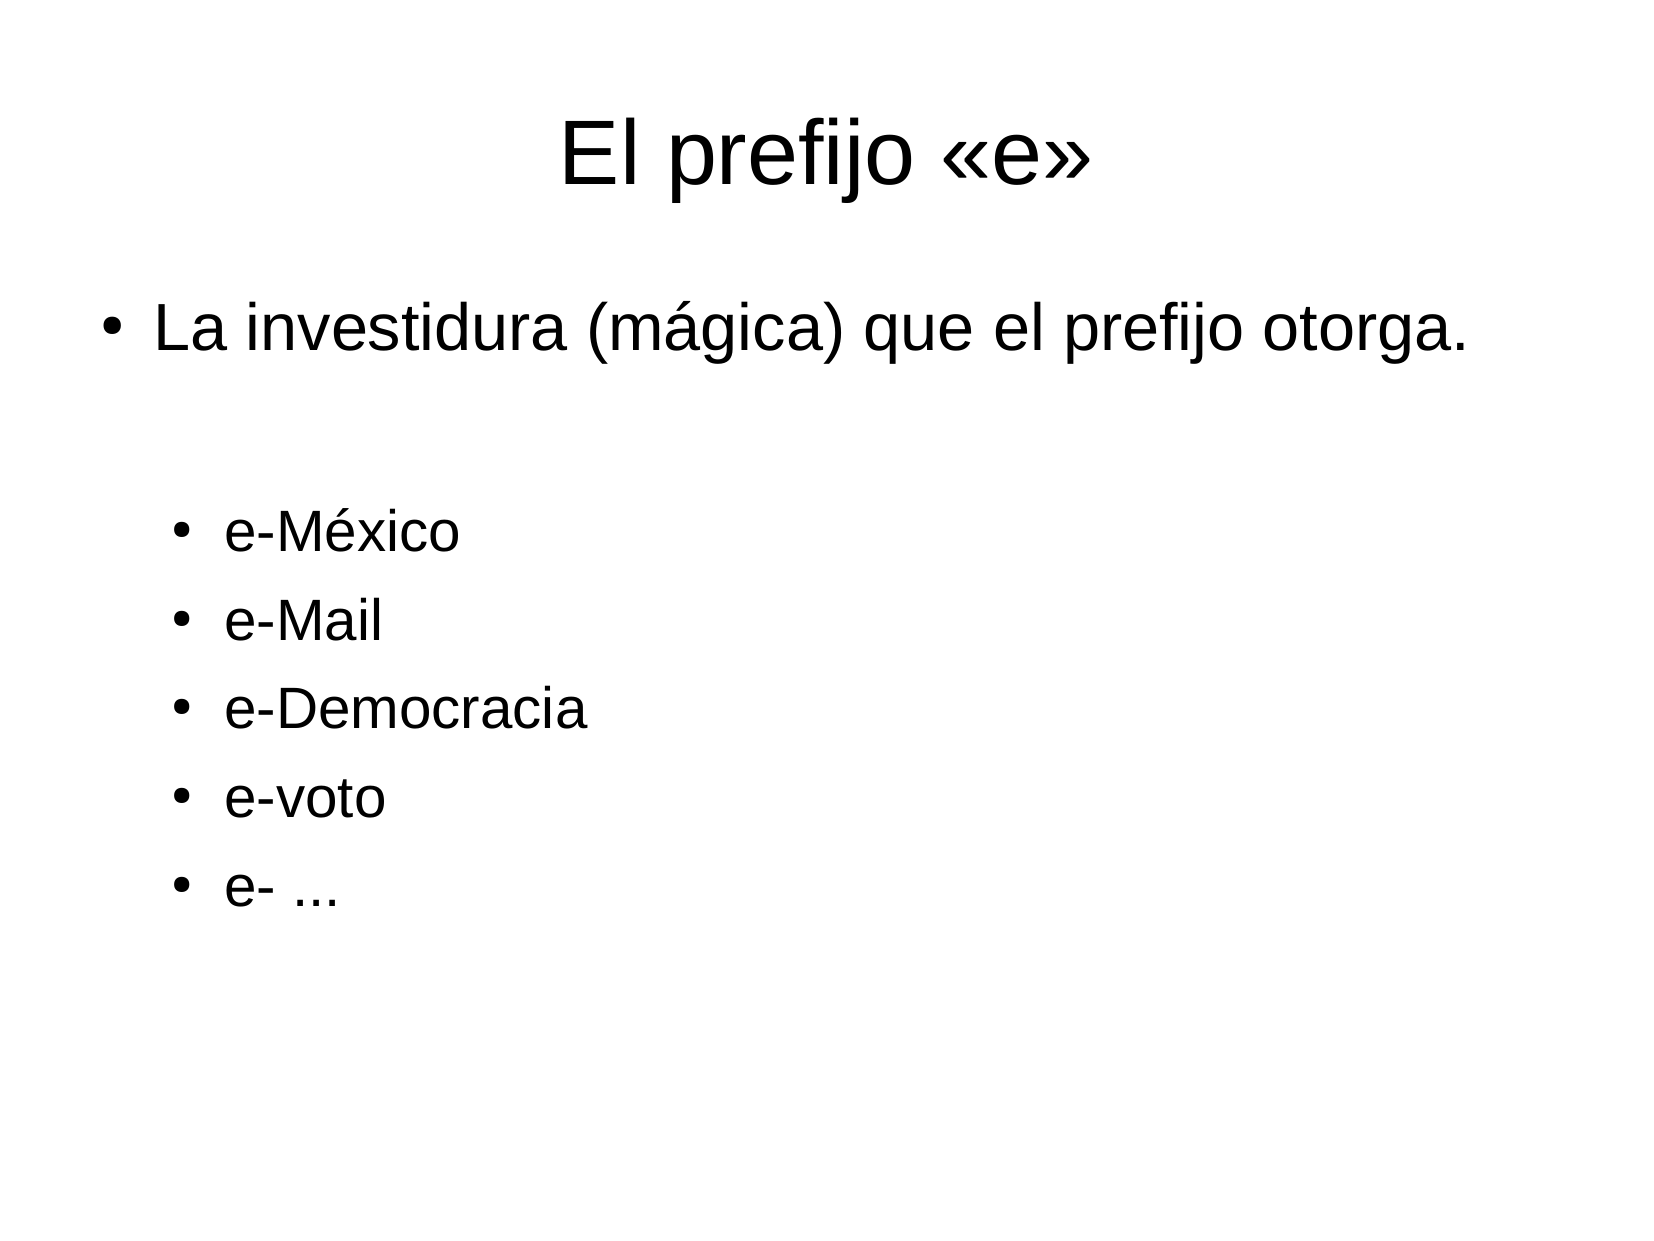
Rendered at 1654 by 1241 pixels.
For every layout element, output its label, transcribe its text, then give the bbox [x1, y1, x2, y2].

title El prefijo «e» [82, 49, 1571, 257]
list La investidura (mágica) que el prefijo otorga. e-México e-Mail e-Democracia e-voto e- ... [82, 290, 1571, 1109]
